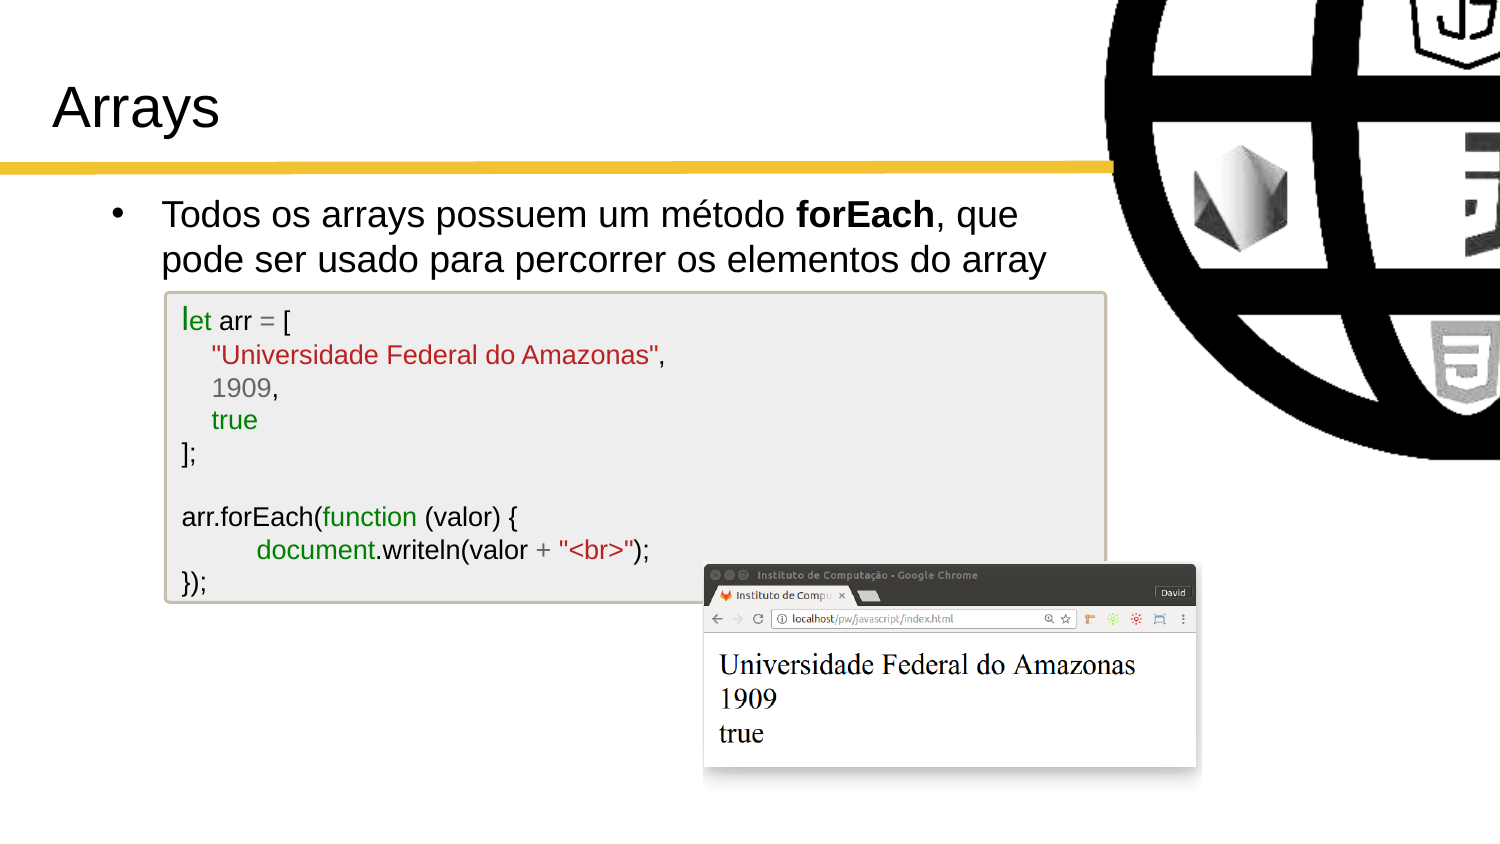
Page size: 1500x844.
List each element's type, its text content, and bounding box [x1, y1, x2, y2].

picture [1078, 0, 1500, 532]
text_box Todos os arrays possuem um método forEach, que pode ser usado para percorrer os elementos do array [90, 182, 1106, 319]
text_box let arr = [ "Universidade Federal do Amazonas", 1909, true ]; arr.forEach(function (valor) { document.writeln(valor + "<br>"); }); [165, 292, 1106, 603]
picture [702, 561, 1203, 791]
text_box Arrays [37, 33, 1463, 175]
